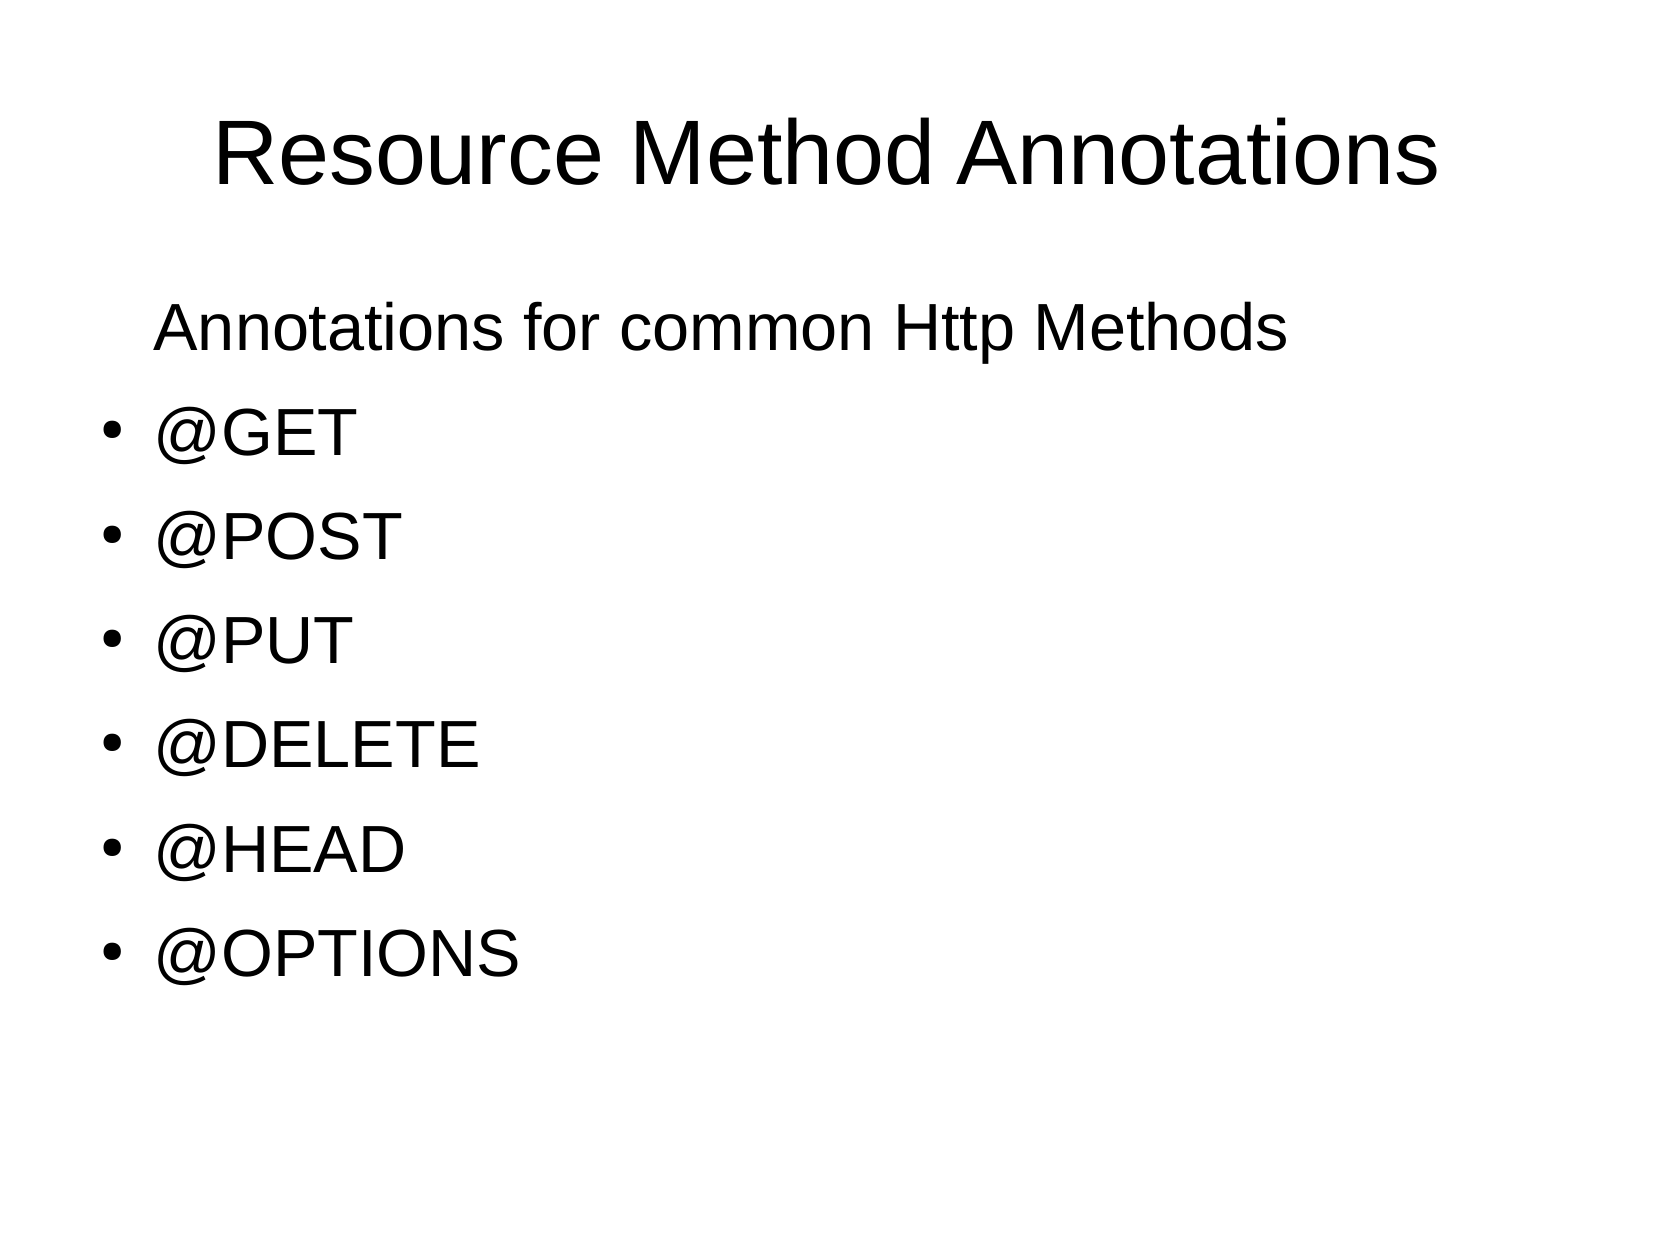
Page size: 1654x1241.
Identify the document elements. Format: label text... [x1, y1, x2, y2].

title Resource Method Annotations [82, 49, 1571, 257]
list Annotations for common Http Methods @GET @POST @PUT @DELETE @HEAD @OPTIONS [82, 290, 1538, 1010]
